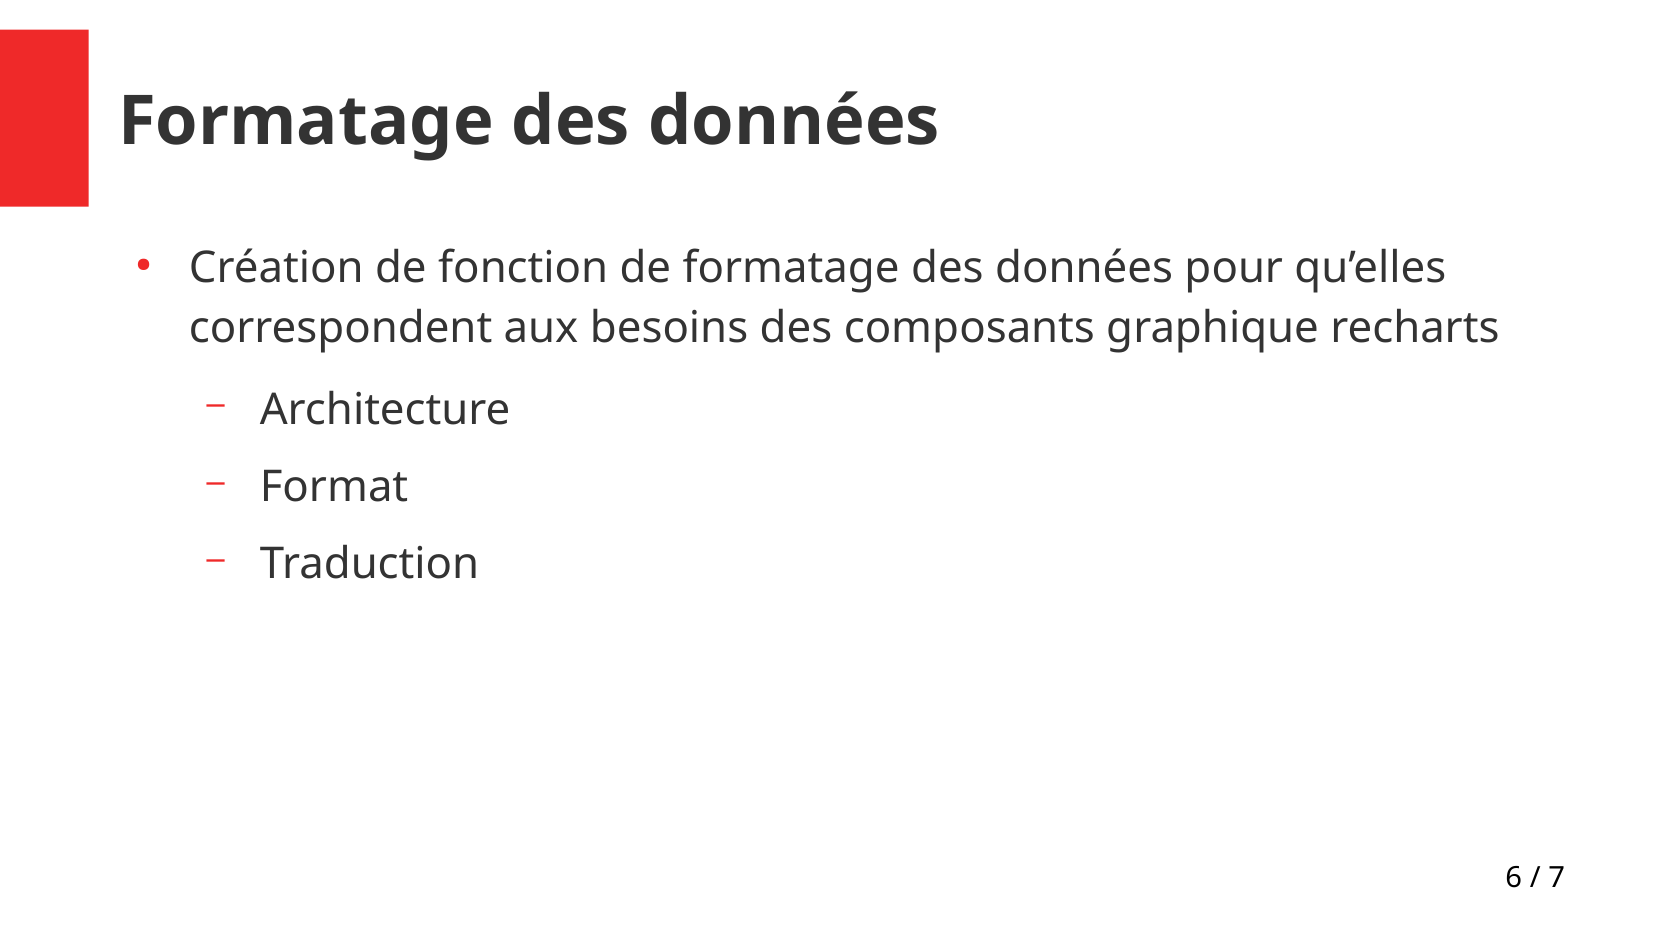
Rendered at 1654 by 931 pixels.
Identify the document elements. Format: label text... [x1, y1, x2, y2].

list Création de fonction de formatage des données pour qu’elles correspondent aux besoins des composants graphique recharts Architecture Format Traduction [118, 236, 1595, 798]
title Formatage des données [118, 29, 1595, 207]
